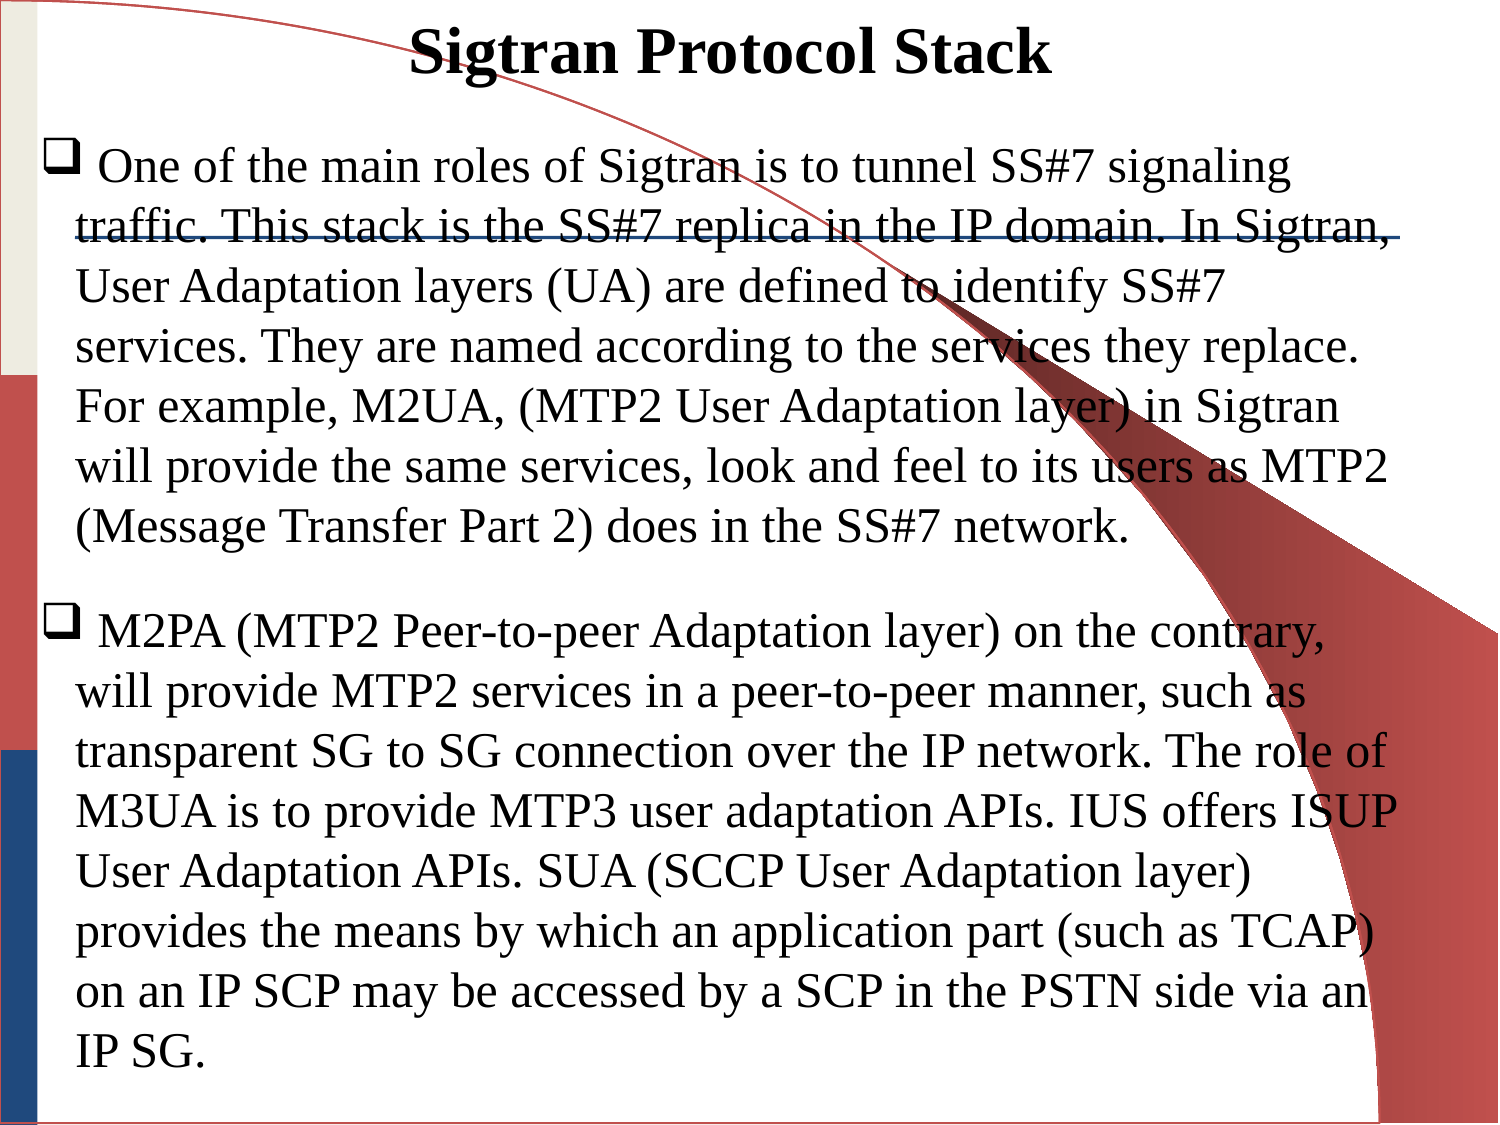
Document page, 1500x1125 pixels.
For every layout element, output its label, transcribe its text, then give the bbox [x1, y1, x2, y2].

text_box One of the main roles of Sigtran is to tunnel SS#7 signaling traffic. This stack is the SS#7 replica in the IP domain. In Sigtran, User Adaptation layers (UA) are defined to identify SS#7 services. They are named according to the services they replace. For example, M2UA, (MTP2 User Adaptation layer) in Sigtran will provide the same services, look and feel to its users as MTP2 (Message Transfer Part 2) does in the SS#7 network. M2PA (MTP2 Peer-to-peer Adaptation layer) on the contrary, will provide MTP2 services in a peer-to-peer manner, such as transparent SG to SG connection over the IP network. The role of M3UA is to provide MTP3 user adaptation APIs. IUS offers ISUP User Adaptation APIs. SUA (SCCP User Adaptation layer) provides the means by which an application part (such as TCAP) on an IP SCP may be accessed by a SCP in the PSTN side via an IP SG. [24, 125, 1425, 1100]
text_box Sigtran Protocol Stack [62, 0, 1400, 95]
